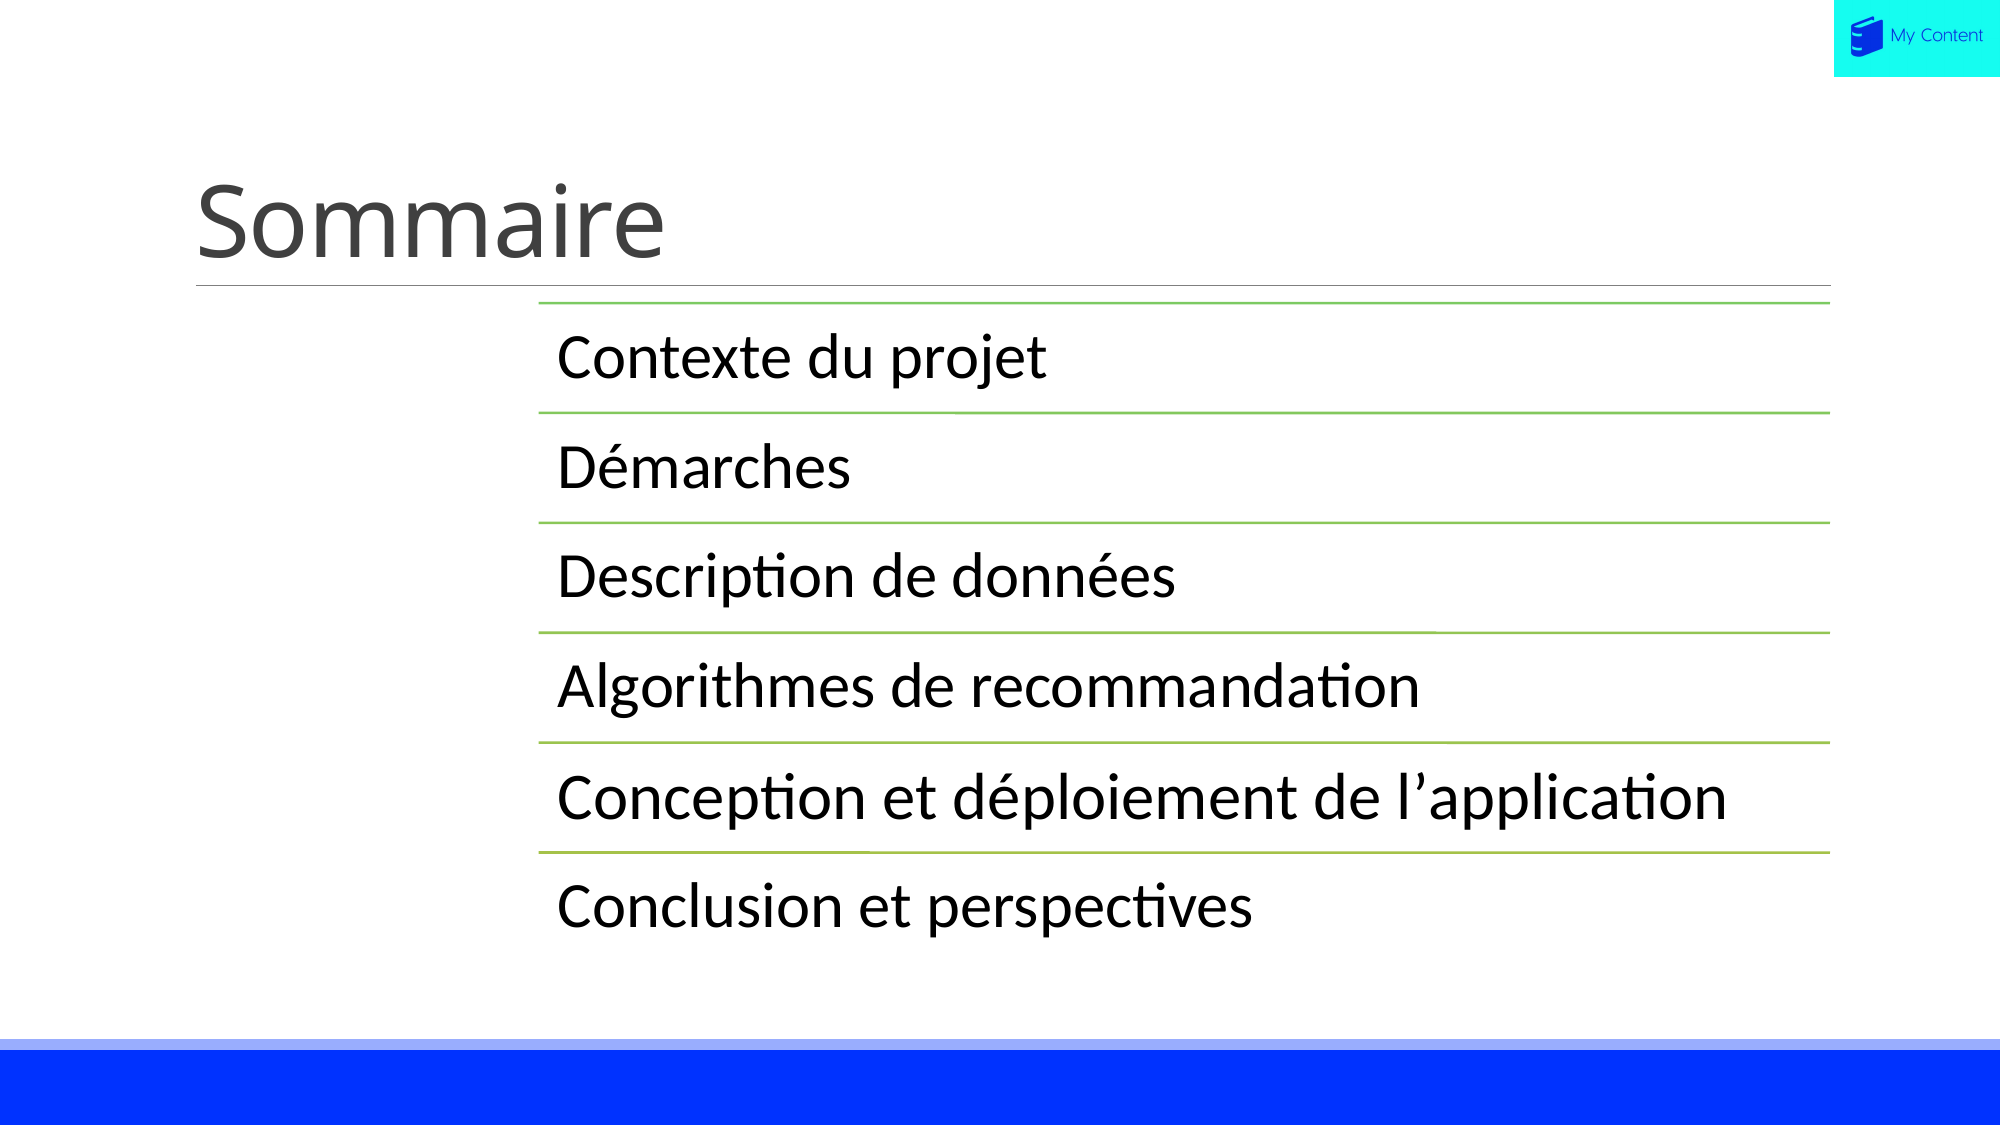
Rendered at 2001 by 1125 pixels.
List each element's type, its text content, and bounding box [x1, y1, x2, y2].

text_box Contexte du projet [538, 303, 1831, 411]
text_box Description de données [538, 522, 1831, 631]
text_box Démarches [538, 412, 1831, 521]
title Sommaire [180, 47, 1831, 286]
picture [1834, 0, 2000, 77]
text_box Conception et déploiement de l’application [538, 742, 1831, 851]
text_box Algorithmes de recommandation [538, 632, 1831, 741]
text_box Conclusion et perspectives [538, 852, 1831, 963]
